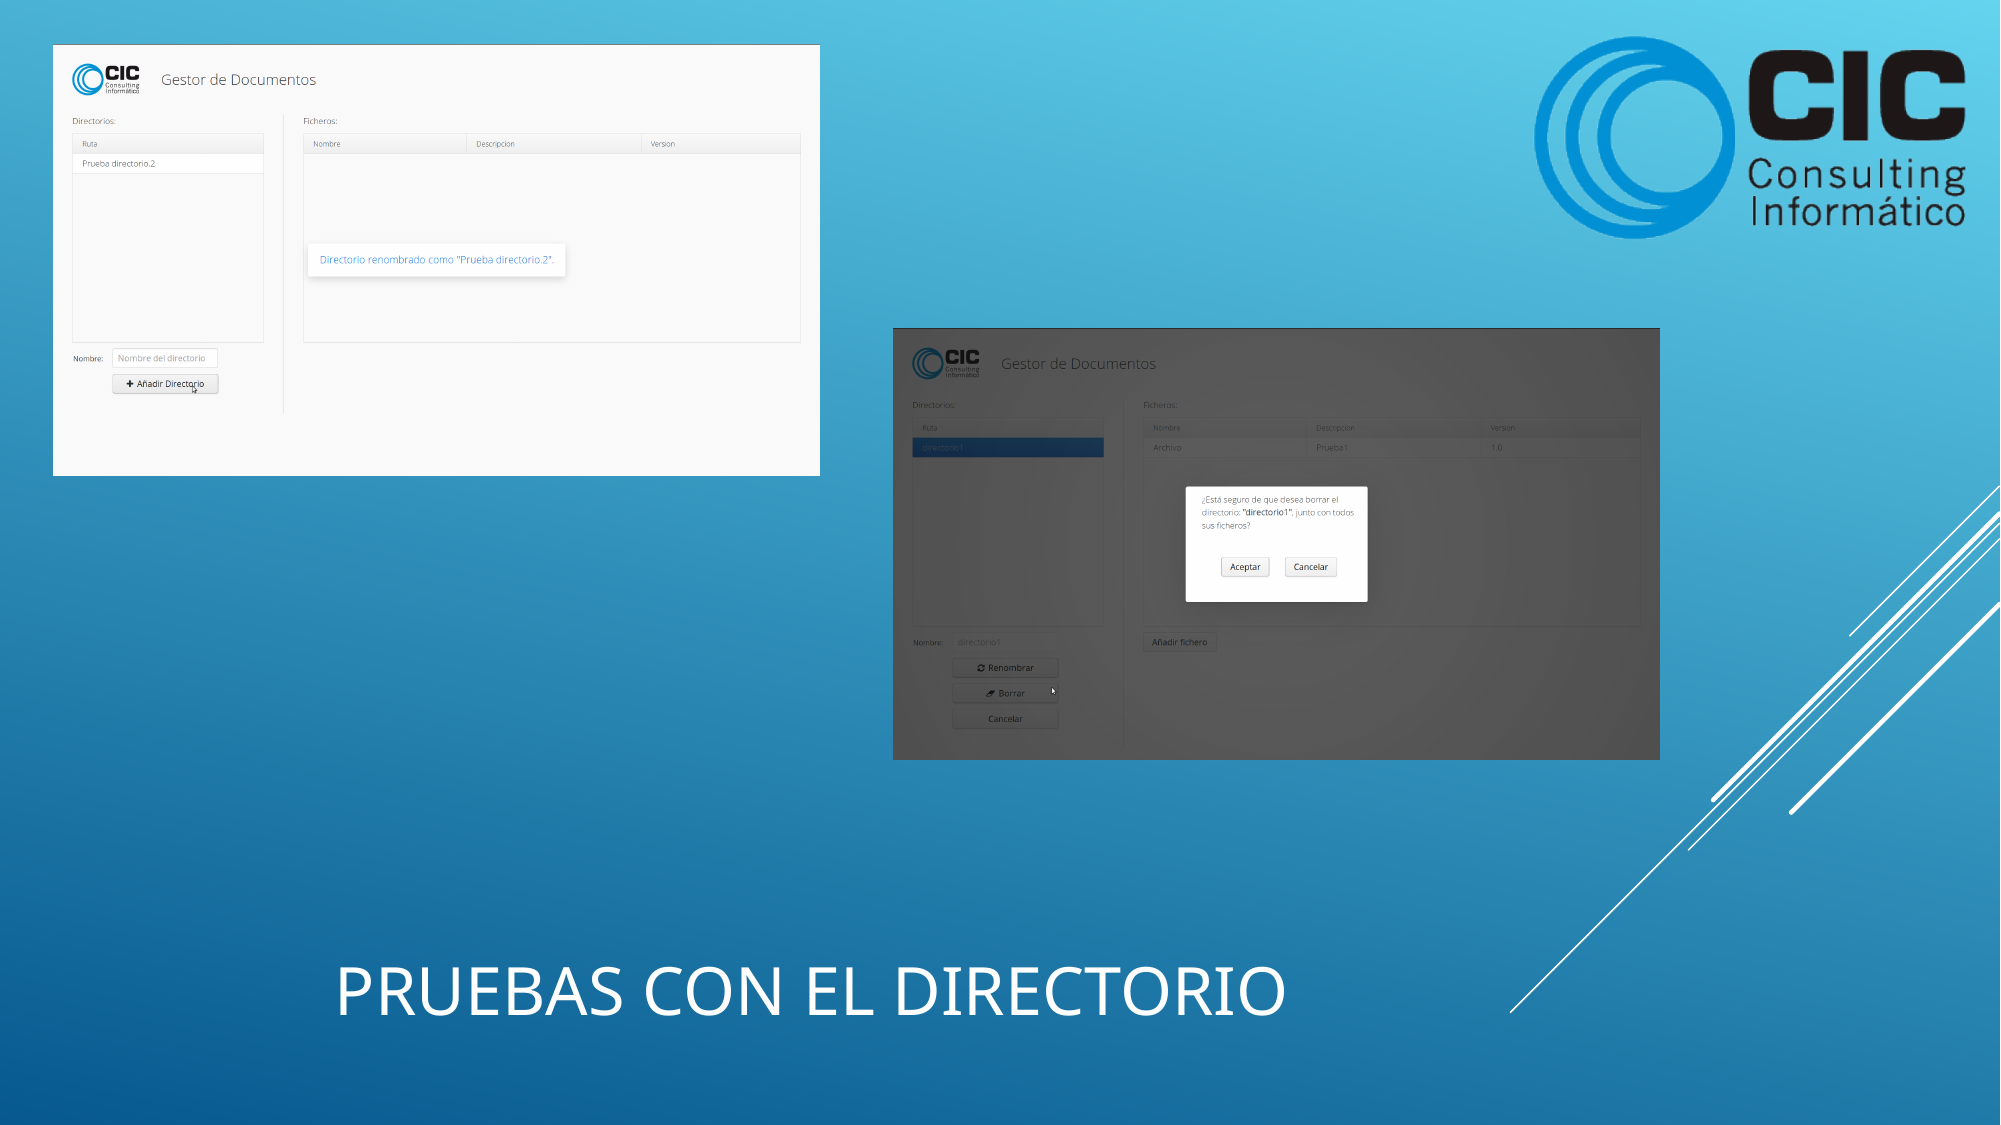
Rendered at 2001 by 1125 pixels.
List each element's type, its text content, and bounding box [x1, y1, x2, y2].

picture [1512, 0, 1988, 295]
picture [893, 328, 1660, 760]
title Pruebas con el directorio [112, 864, 1513, 1113]
picture [53, 44, 820, 476]
